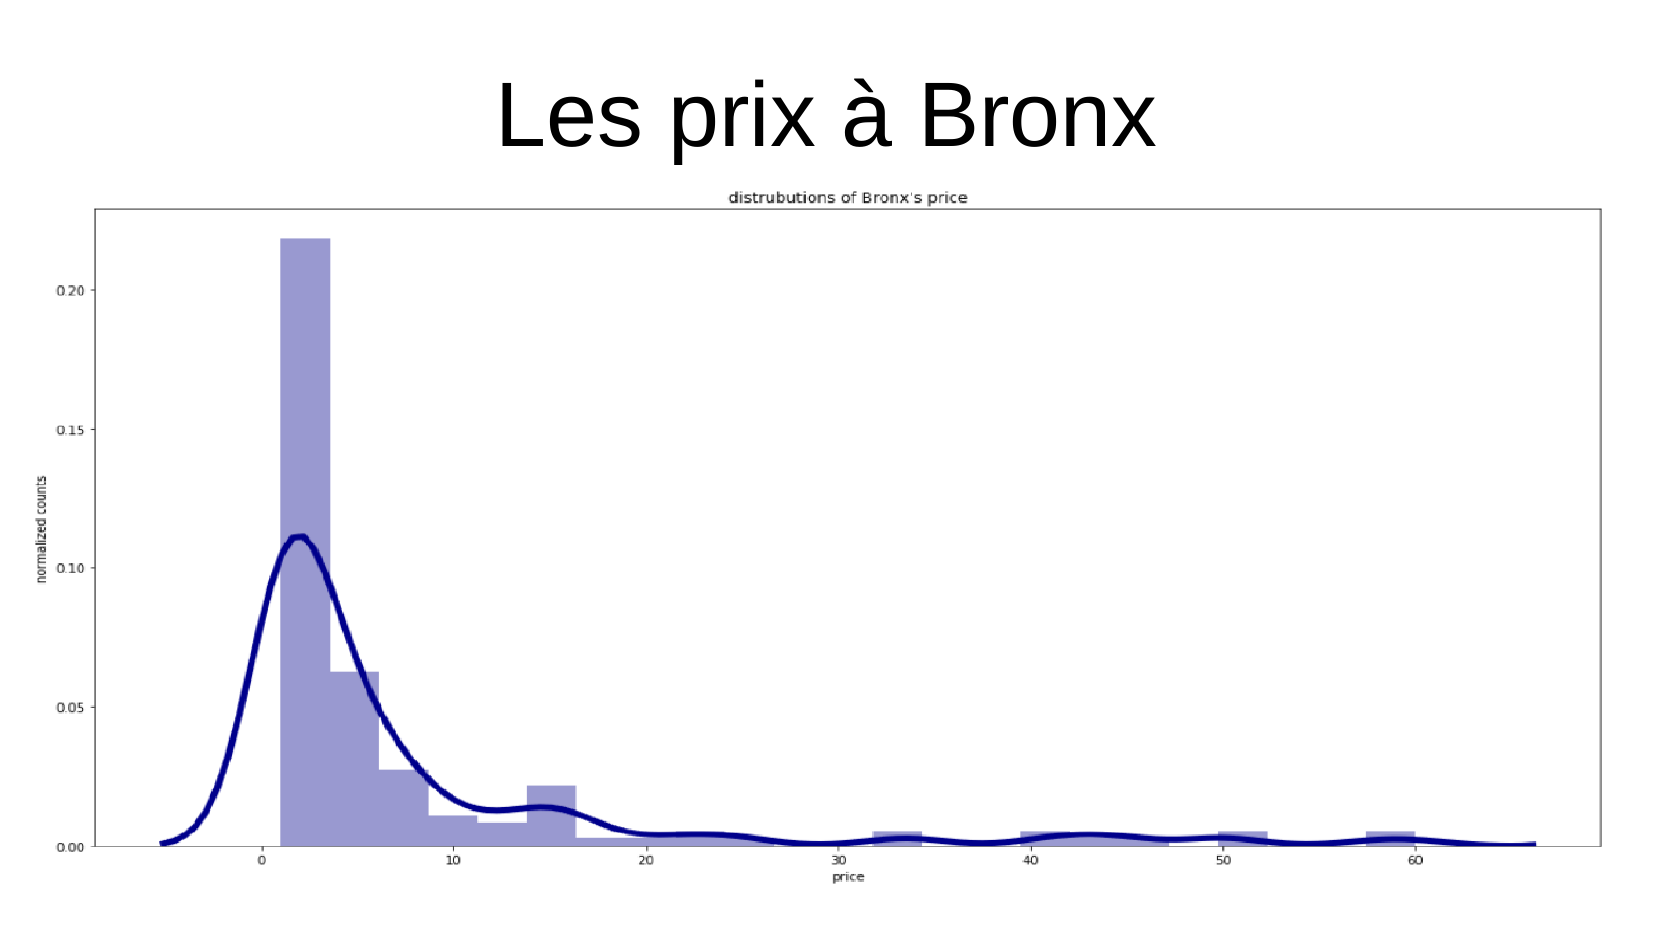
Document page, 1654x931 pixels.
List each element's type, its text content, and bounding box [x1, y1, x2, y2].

picture [23, 165, 1642, 905]
title Les prix à Bronx [82, 37, 1571, 165]
